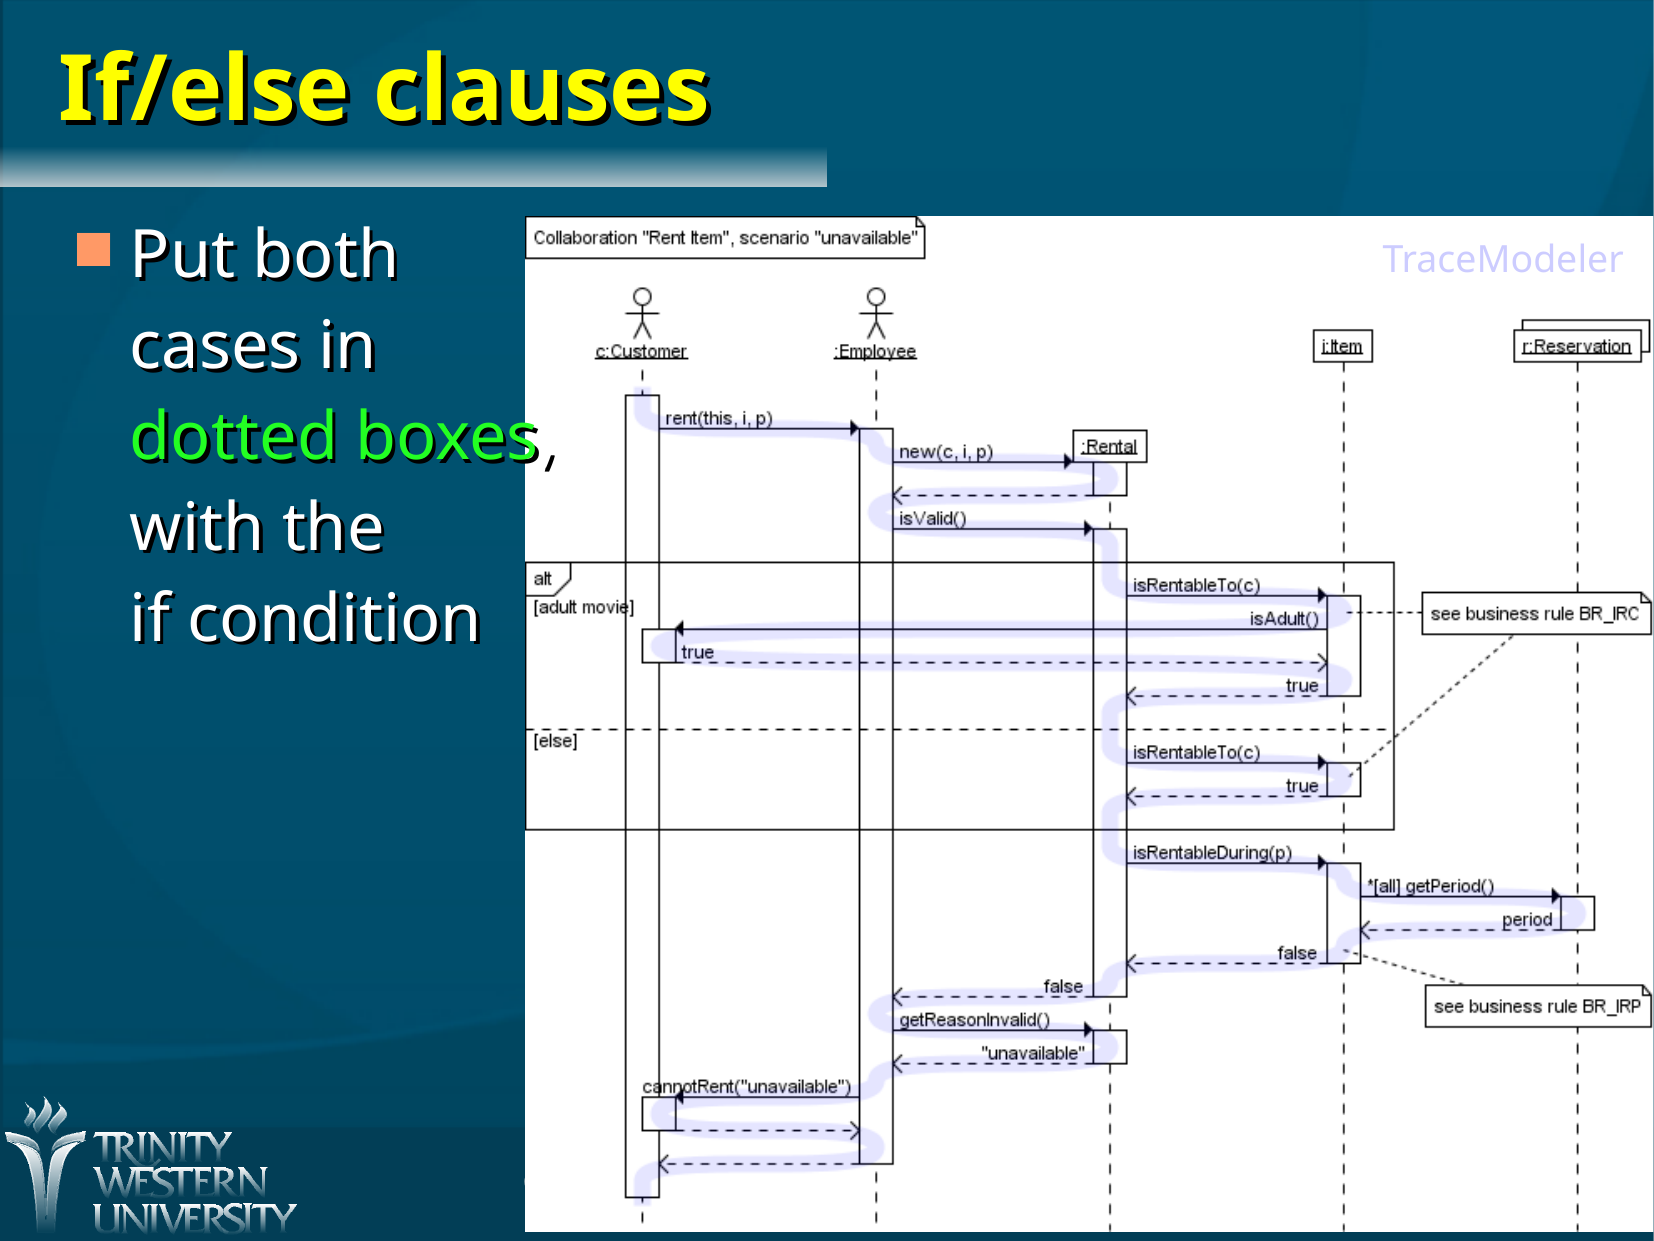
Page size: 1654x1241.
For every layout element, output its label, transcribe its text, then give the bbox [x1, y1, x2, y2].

title Classes of patterns (GoF) [0, 154, 827, 158]
text_box TraceModeler [1367, 225, 1649, 284]
picture [38, 1227, 54, 1232]
list Put both cases in dotted boxes, with the if condition [59, 206, 1625, 1026]
picture [525, 217, 1654, 1231]
title If/else clauses [59, 19, 1595, 148]
